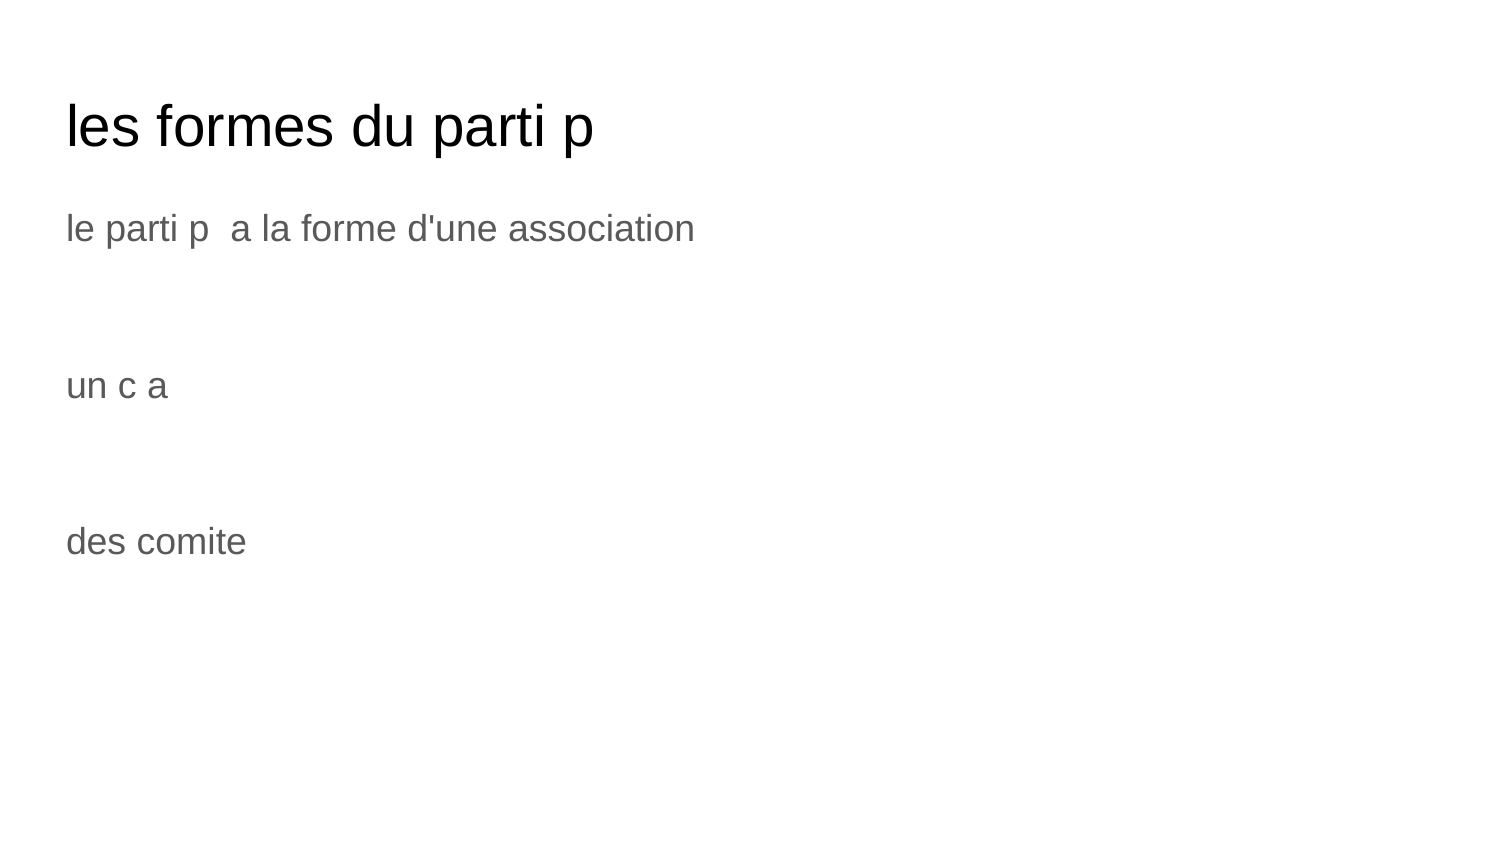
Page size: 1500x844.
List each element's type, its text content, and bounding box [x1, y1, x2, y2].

list le parti p a la forme d'une association un c a des comite [51, 189, 1449, 750]
title les formes du parti p [51, 72, 1449, 167]
